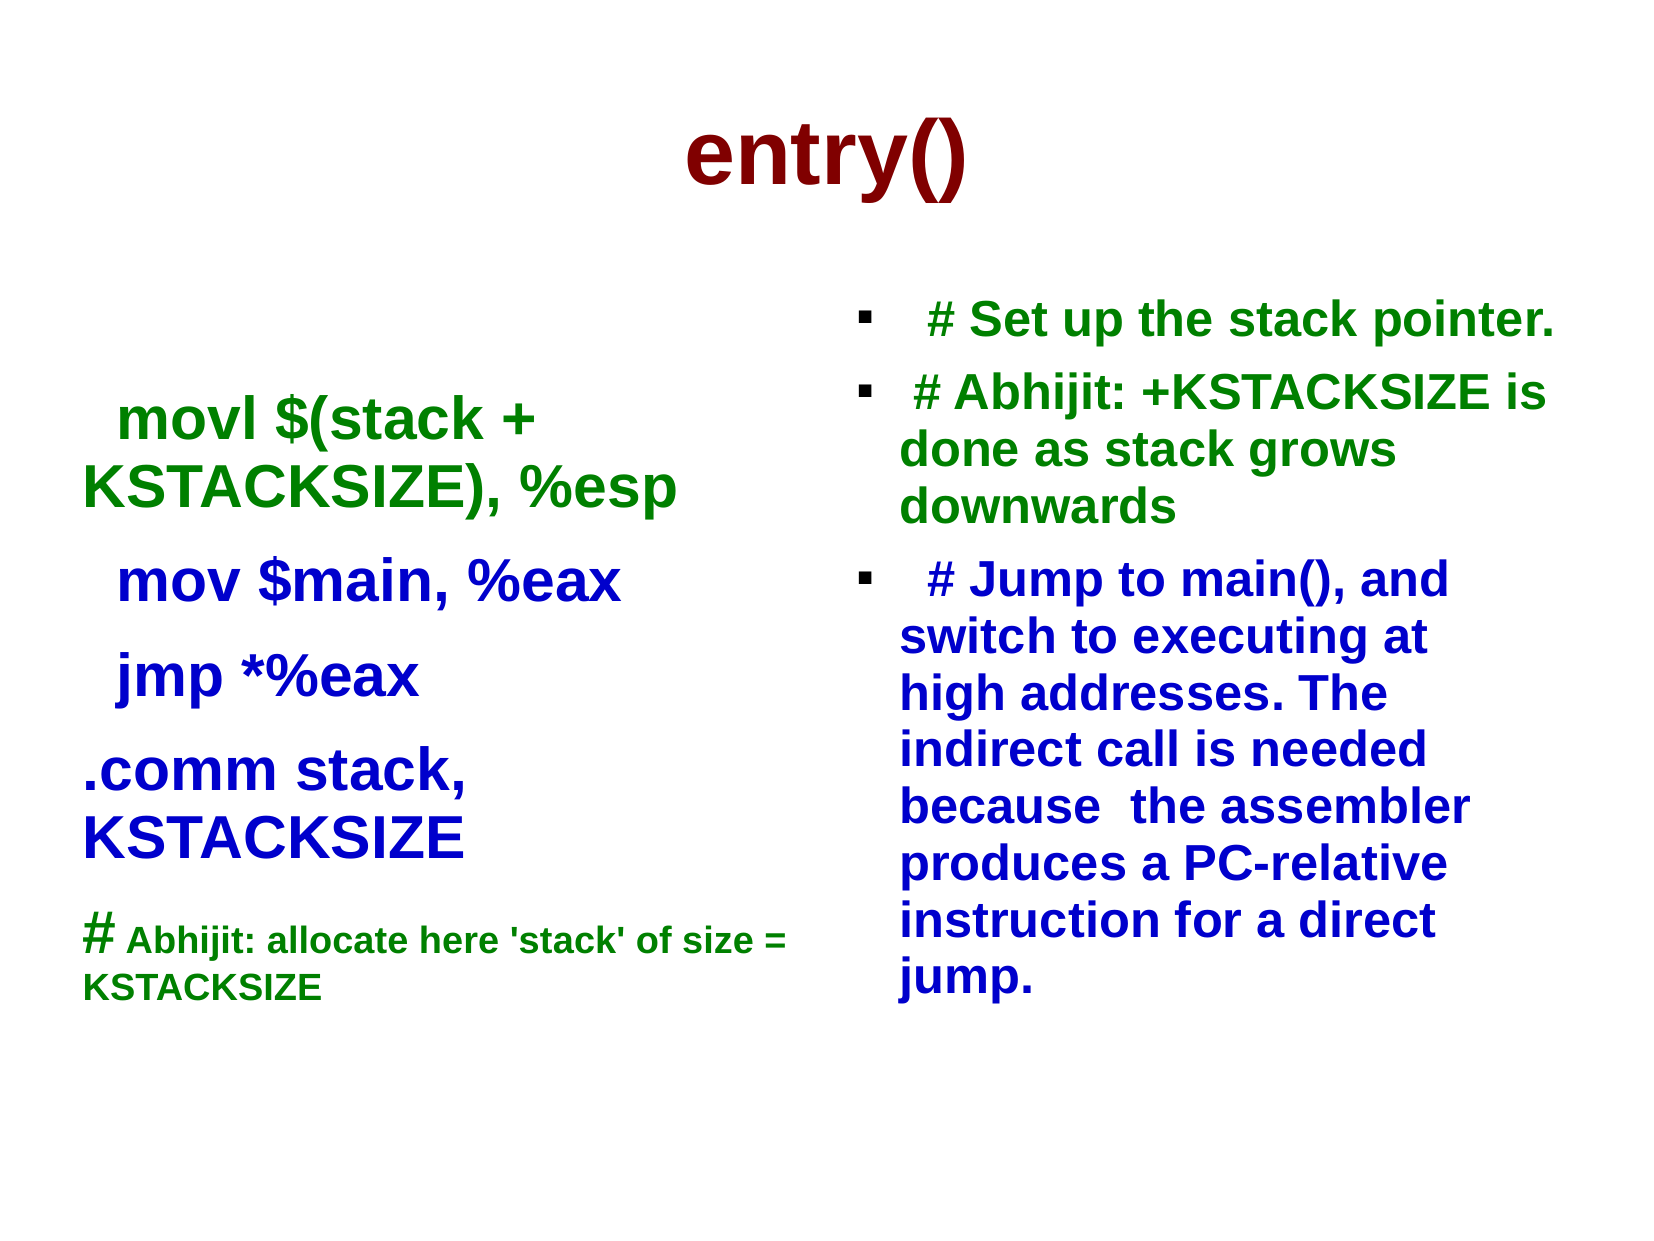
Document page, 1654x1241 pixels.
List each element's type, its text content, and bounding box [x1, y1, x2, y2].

title entry() [82, 49, 1571, 257]
list movl $(stack + KSTACKSIZE), %esp mov $main, %eax jmp *%eax .comm stack, KSTACKSIZE # Abhijit: allocate here 'stack' of size = KSTACKSIZE [82, 290, 809, 1010]
list # Set up the stack pointer. # Abhijit: +KSTACKSIZE is done as stack grows downwards # Jump to main(), and switch to executing at high addresses. The indirect call is needed because the assembler produces a PC-relative instruction for a direct jump. [845, 290, 1572, 1010]
